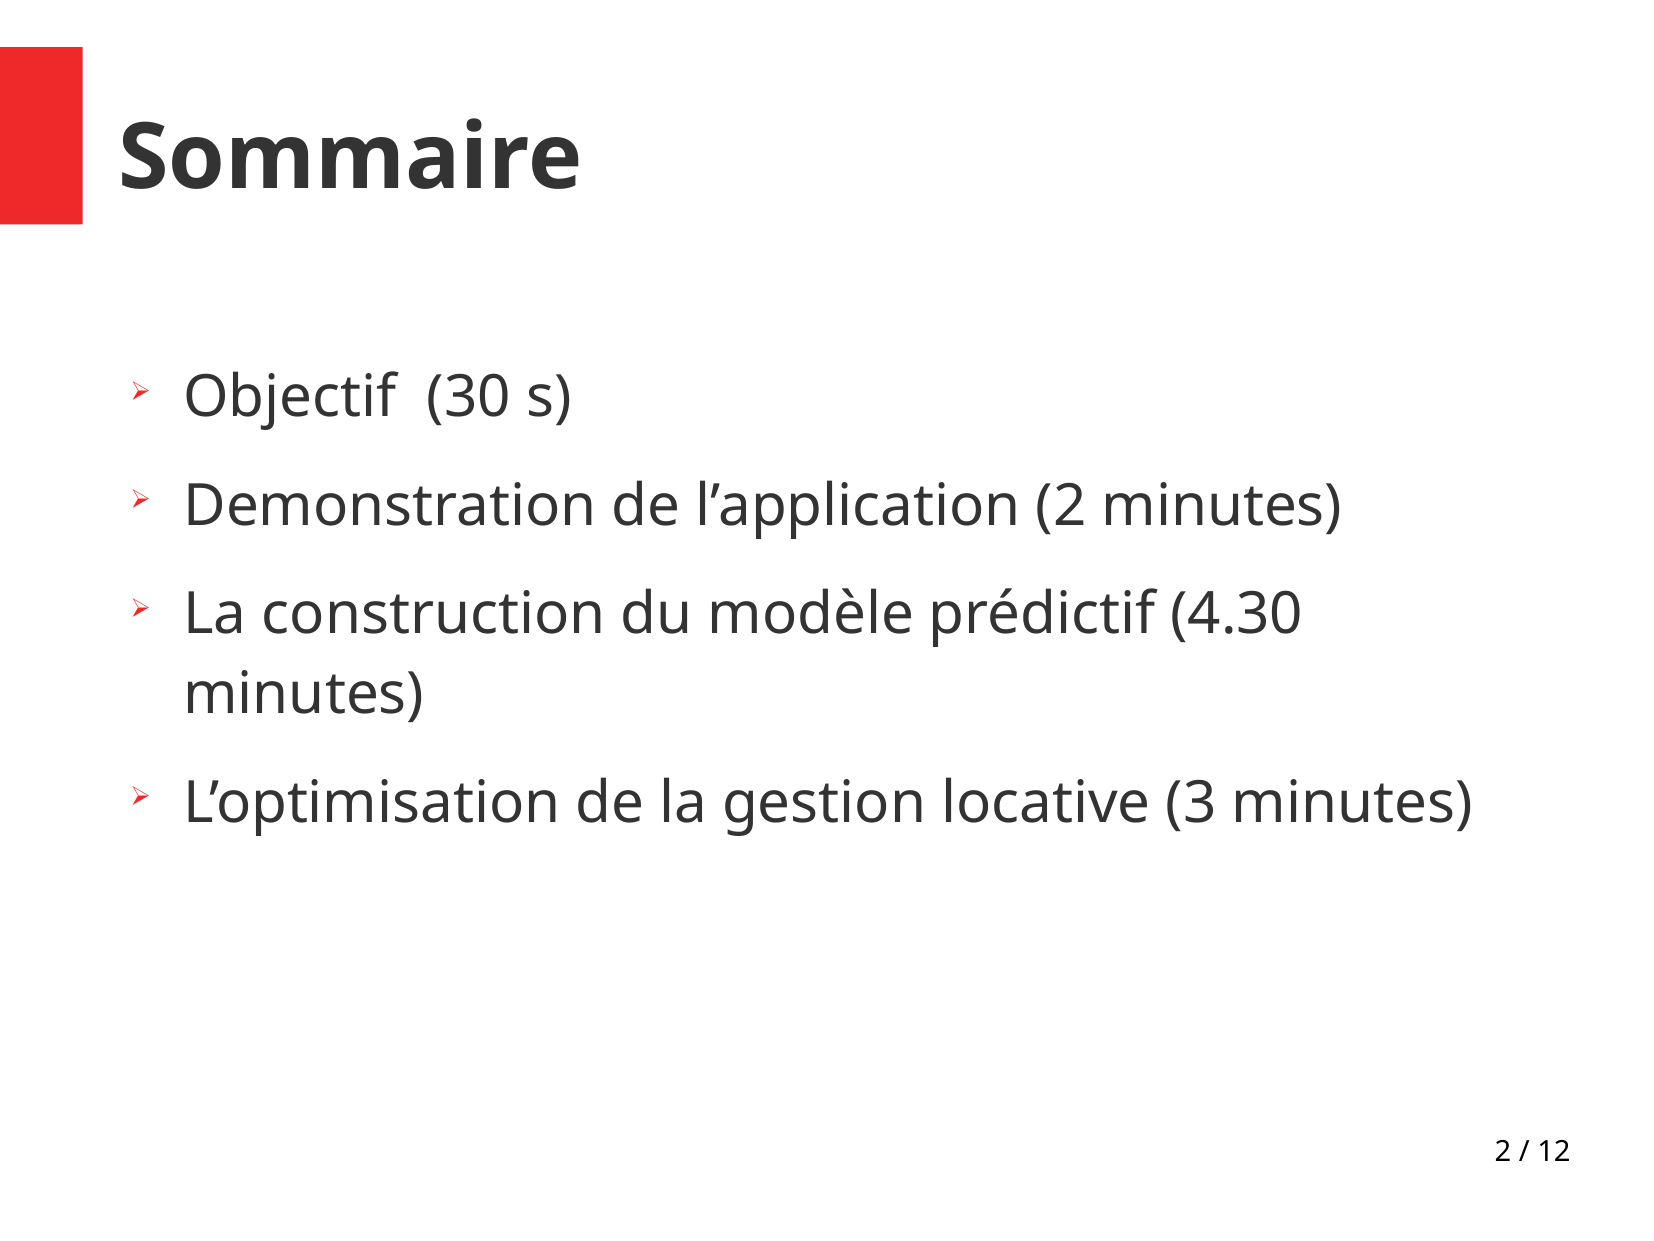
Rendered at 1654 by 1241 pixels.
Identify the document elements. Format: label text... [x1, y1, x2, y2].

title Sommaire [118, 49, 1571, 257]
list Objectif (30 s) Demonstration de l’application (2 minutes) La construction du modèle prédictif (4.30 minutes) L’optimisation de la gestion locative (3 minutes) [112, 354, 1531, 1074]
